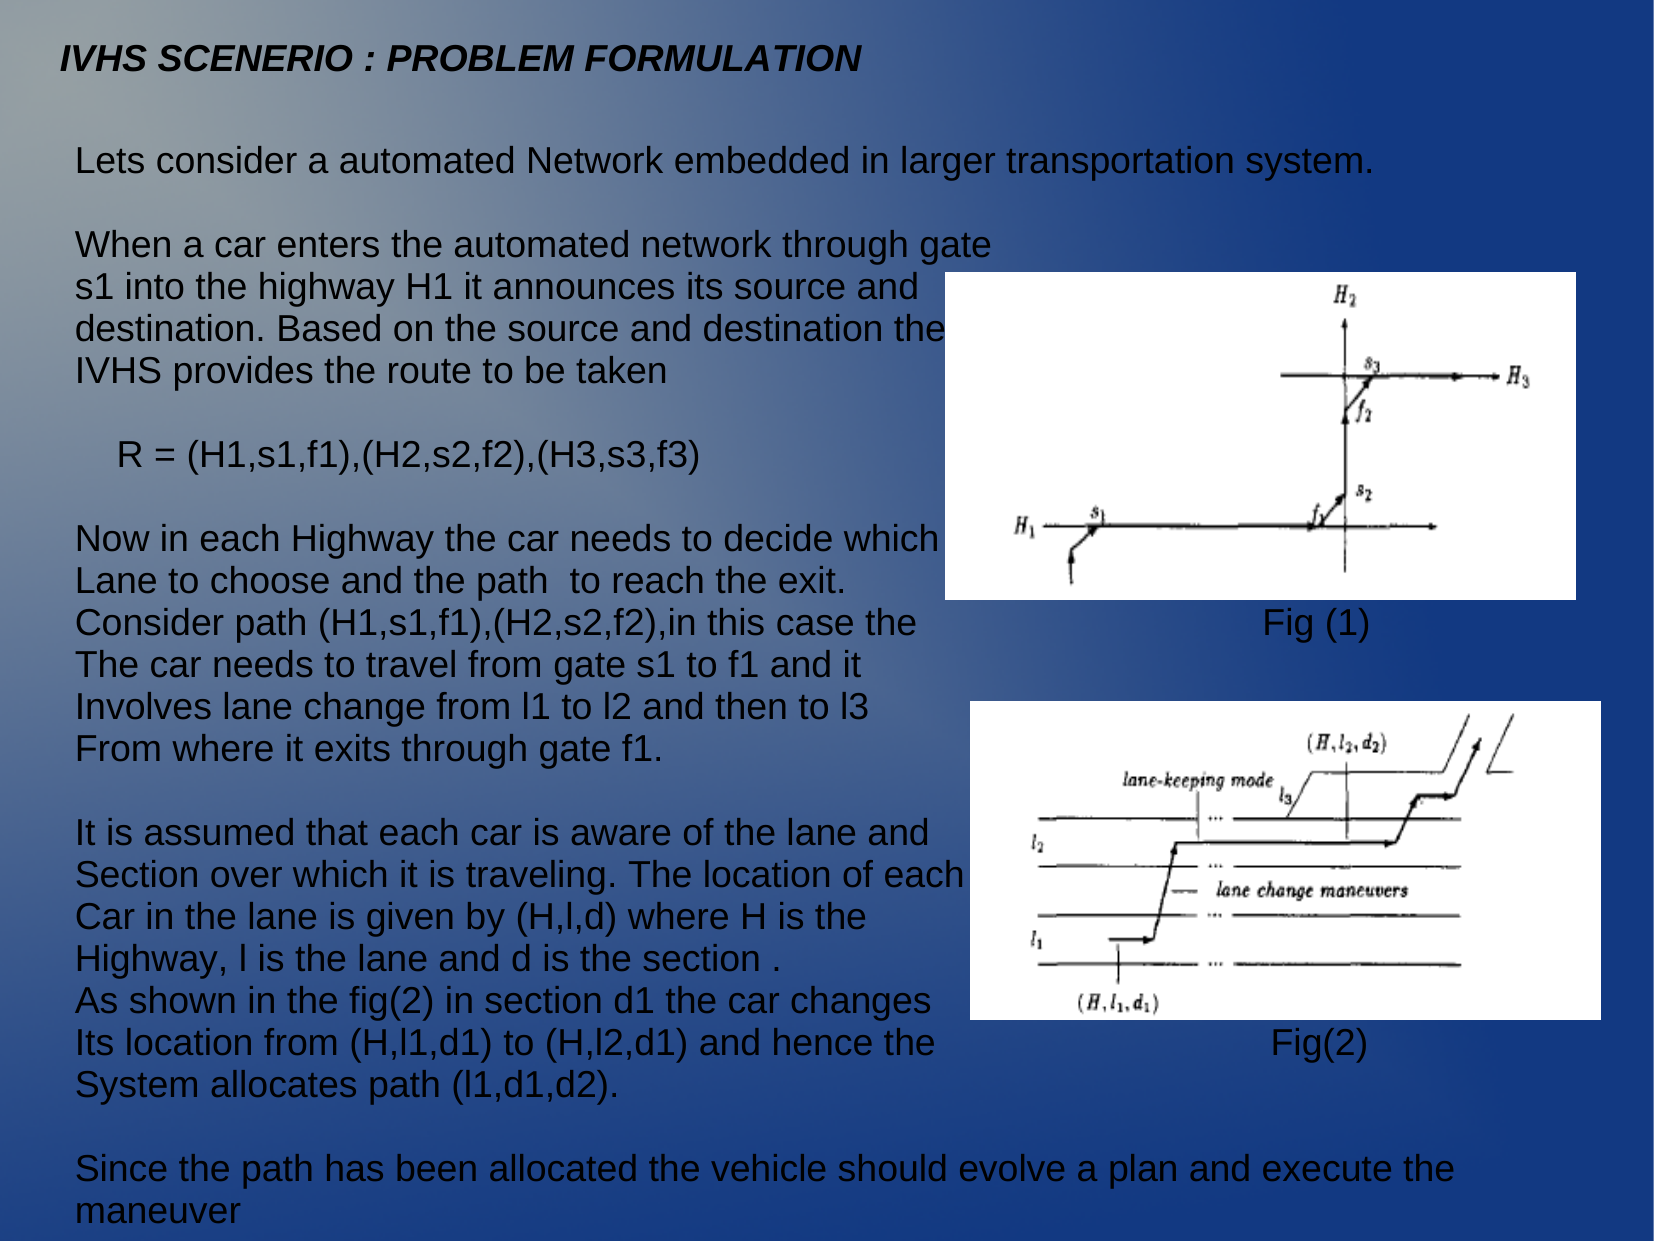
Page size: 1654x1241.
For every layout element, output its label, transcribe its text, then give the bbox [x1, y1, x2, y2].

text_box IVHS SCENERIO : PROBLEM FORMULATION [45, 30, 1246, 87]
picture [0, 0, 1654, 1241]
text_box Lets consider a automated Network embedded in larger transportation system. When a car enters the automated network through gate s1 into the highway H1 it announces its source and destination. Based on the source and destination the IVHS provides the route to be taken R = (H1,s1,f1),(H2,s2,f2),(H3,s3,f3) Now in each Highway the car needs to decide which Lane to choose and the path to reach the exit. Consider path (H1,s1,f1),(H2,s2,f2),in this case the Fig (1) The car needs to travel from gate s1 to f1 and it Involves lane change from l1 to l2 and then to l3 From where it exits through gate f1. It is assumed that each car is aware of the lane and Section over which it is traveling. The location of each Car in the lane is given by (H,l,d) where H is the Highway, l is the lane and d is the section . As shown in the fig(2) in section d1 the car changes Its location from (H,l1,d1) to (H,l2,d1) and hence the Fig(2) System allocates path (l1,d1,d2). Since the path has been allocated the vehicle should evolve a plan and execute the maneuver [60, 132, 1636, 1241]
picture [970, 701, 1601, 1021]
